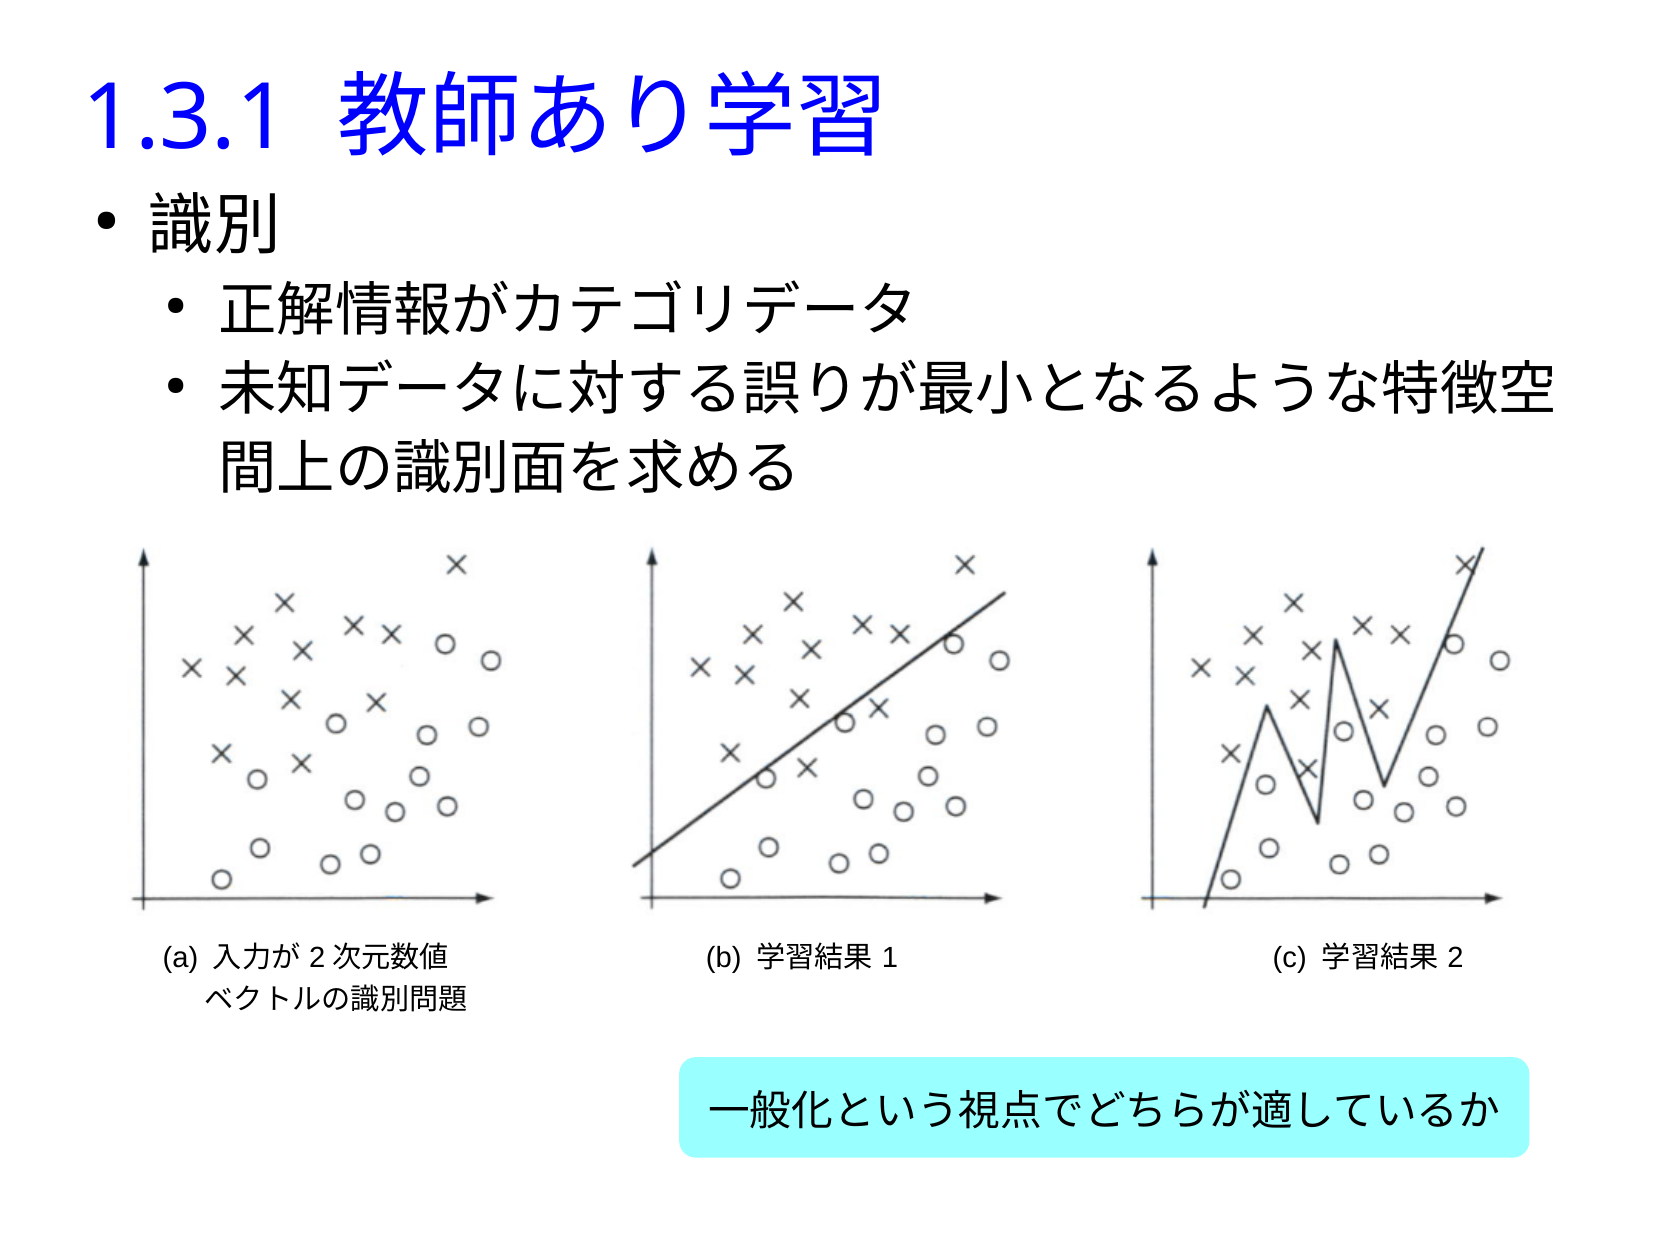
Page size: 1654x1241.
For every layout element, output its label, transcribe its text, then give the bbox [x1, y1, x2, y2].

text_box 一般化という視点でどちらが適しているか [679, 1057, 1530, 1158]
list 識別 正解情報がカテゴリデータ 未知データに対する誤りが最小となるような特徴空間上の識別面を求める [76, 177, 1565, 975]
text_box (b) 学習結果1 [691, 925, 914, 985]
title 1.3.1 教師あり学習 [82, 44, 1571, 183]
text_box (c) 学習結果2 [1257, 925, 1479, 985]
text_box (a) 入力が2次元数値 ベクトルの識別問題 [147, 925, 490, 1029]
picture [123, 537, 1519, 922]
